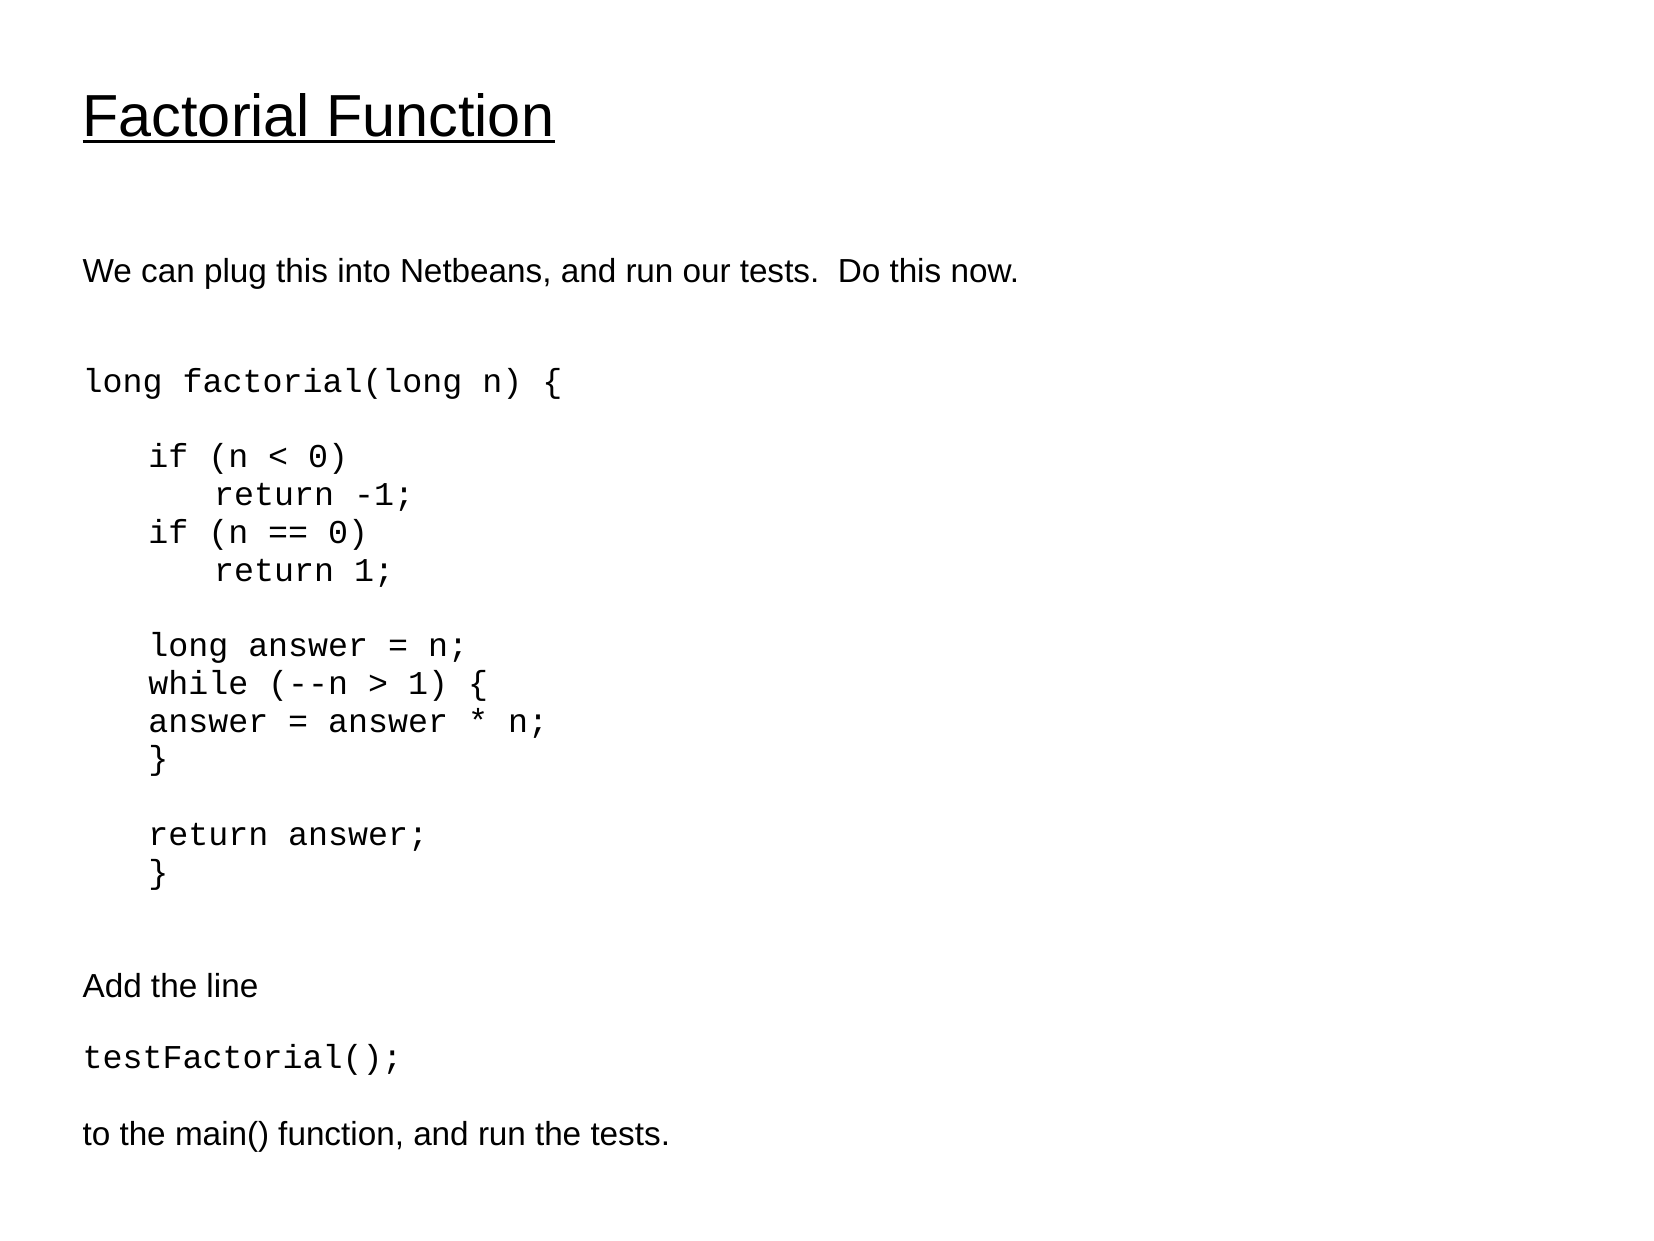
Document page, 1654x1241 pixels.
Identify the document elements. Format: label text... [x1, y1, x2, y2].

subtitle Factorial Function We can plug this into Netbeans, and run our tests. Do this now. long factorial(long n) { if (n < 0) return -1; if (n == 0) return 1; long answer = n; while (--n > 1) { answer = answer * n; } return answer; } Add the line testFactorial(); to the main() function, and run the tests. [82, 82, 1595, 1158]
